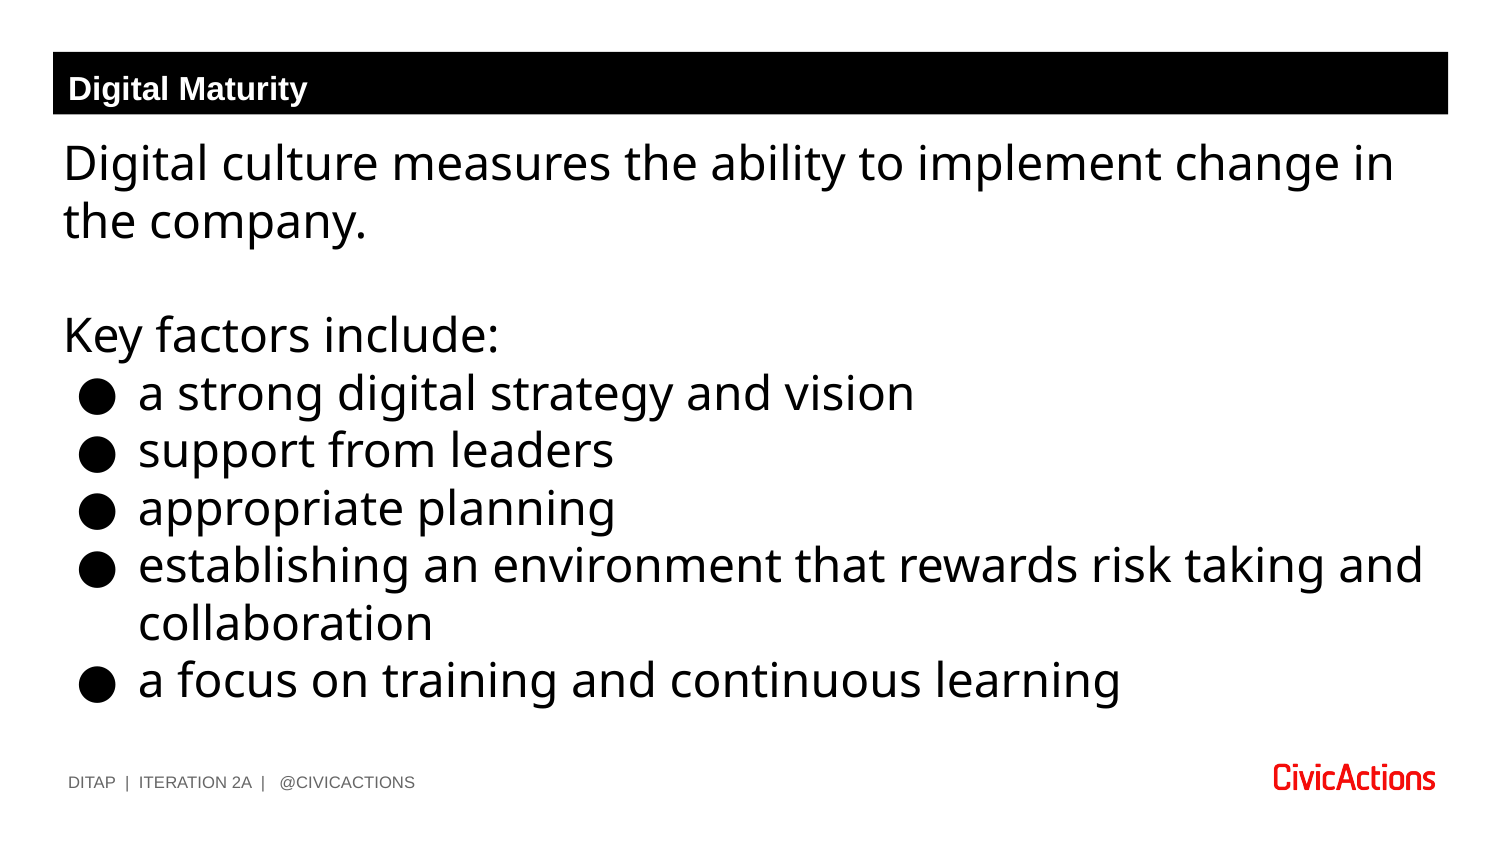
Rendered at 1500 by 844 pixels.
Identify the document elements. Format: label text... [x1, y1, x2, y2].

picture [1271, 758, 1438, 795]
title Digital Maturity [53, 51, 1449, 115]
list Digital culture measures the ability to implement change in the company. Key factors include: a strong digital strategy and vision support from leaders appropriate planning establishing an environment that rewards risk taking and collaboration a focus on training and continuous learning [53, 123, 1449, 717]
